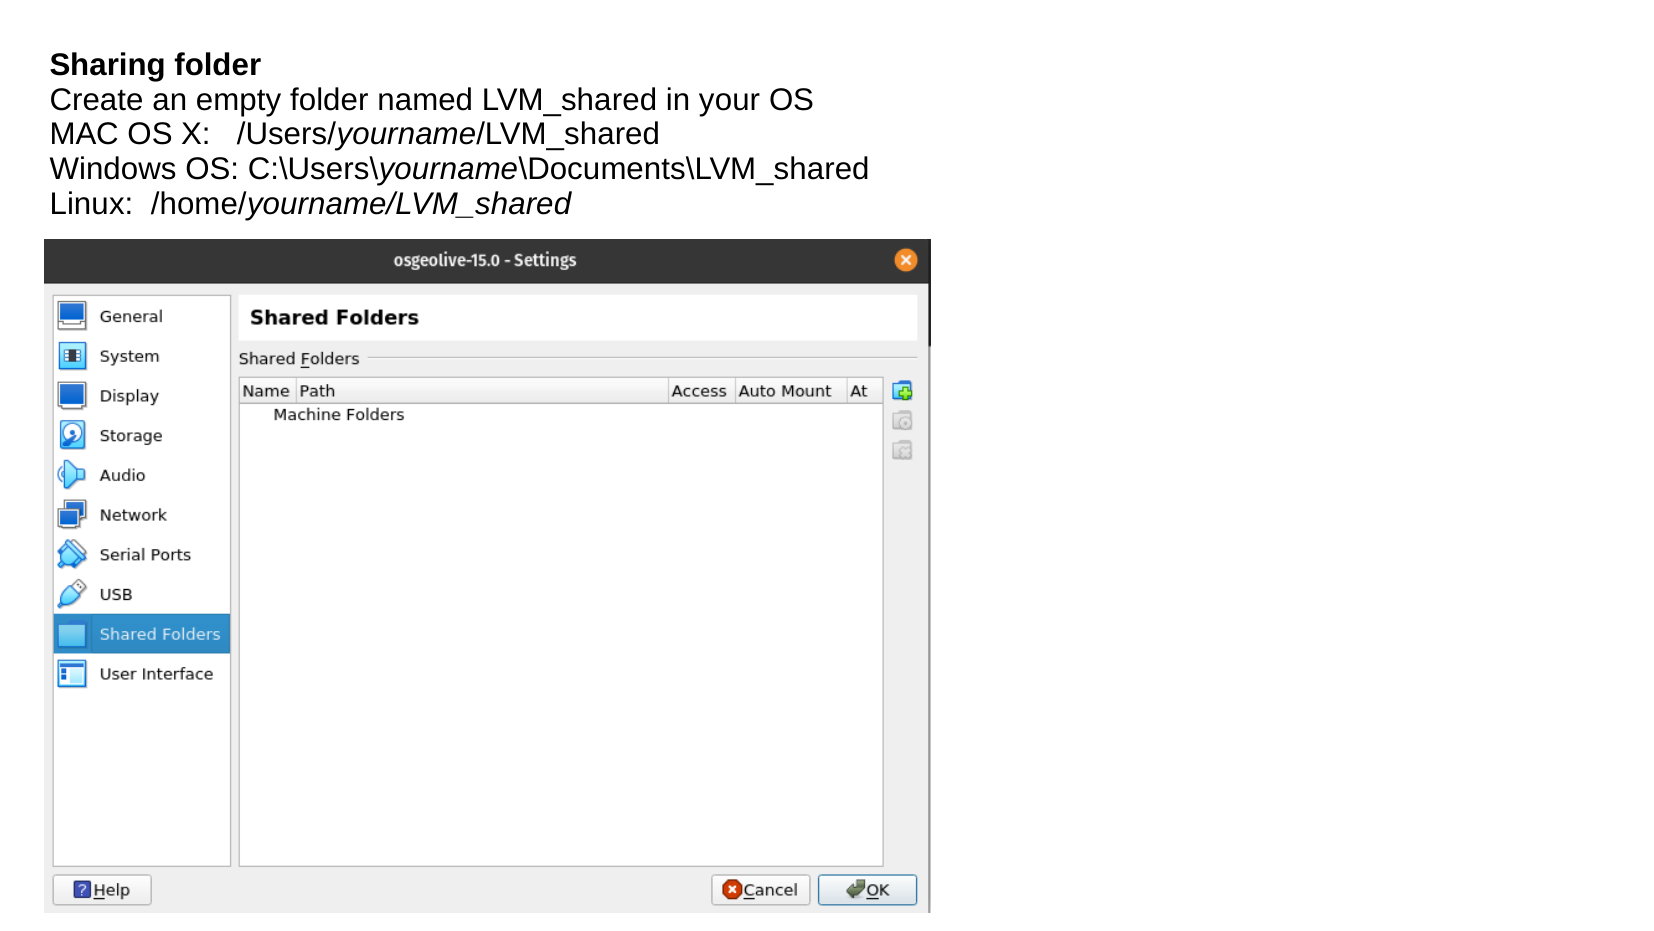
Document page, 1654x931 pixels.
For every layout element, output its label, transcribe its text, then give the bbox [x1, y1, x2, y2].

picture [44, 239, 931, 913]
text_box Sharing folder Create an empty folder named LVM_shared in your OS MAC OS X: /Users/yourname/LVM_shared Windows OS: C:\Users\yourname\Documents\LVM_shared Linux: /home/yourname/LVM_shared [34, 39, 1130, 229]
